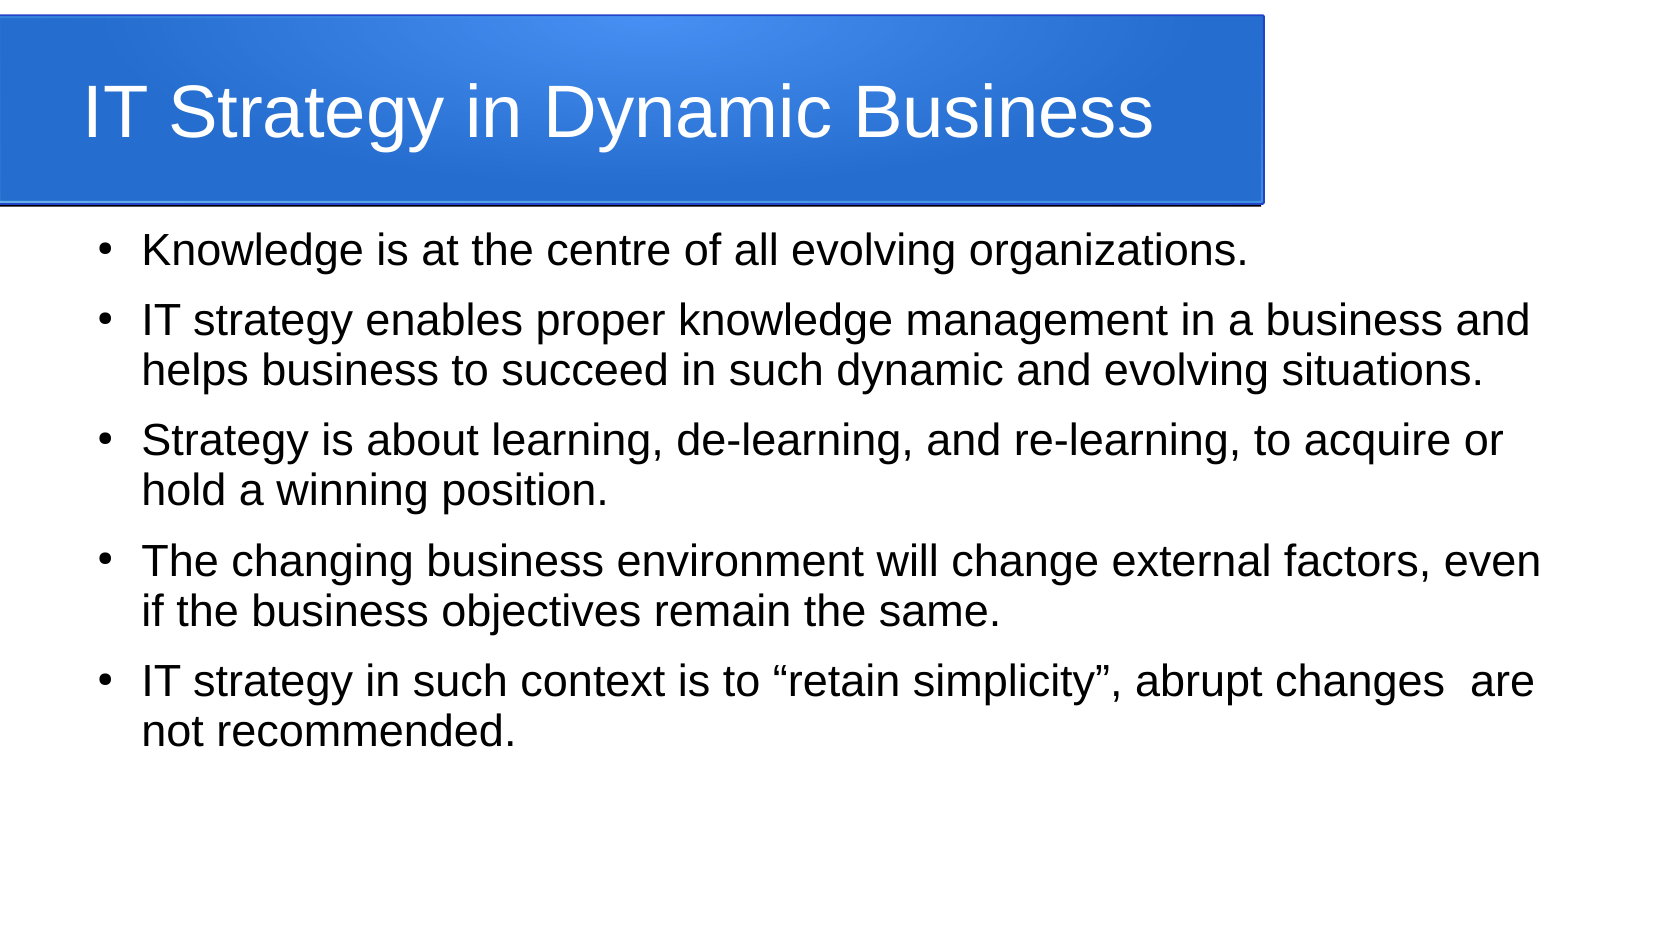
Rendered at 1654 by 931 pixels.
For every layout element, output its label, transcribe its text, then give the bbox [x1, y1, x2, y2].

list Knowledge is at the centre of all evolving organizations. IT strategy enables proper knowledge management in a business and helps business to succeed in such dynamic and evolving situations. Strategy is about learning, de-learning, and re-learning, to acquire or hold a winning position. The changing business environment will change external factors, even if the business objectives remain the same. IT strategy in such context is to “retain simplicity”, abrupt changes are not recommended. [82, 224, 1571, 764]
title IT Strategy in Dynamic Business [82, 35, 1235, 189]
